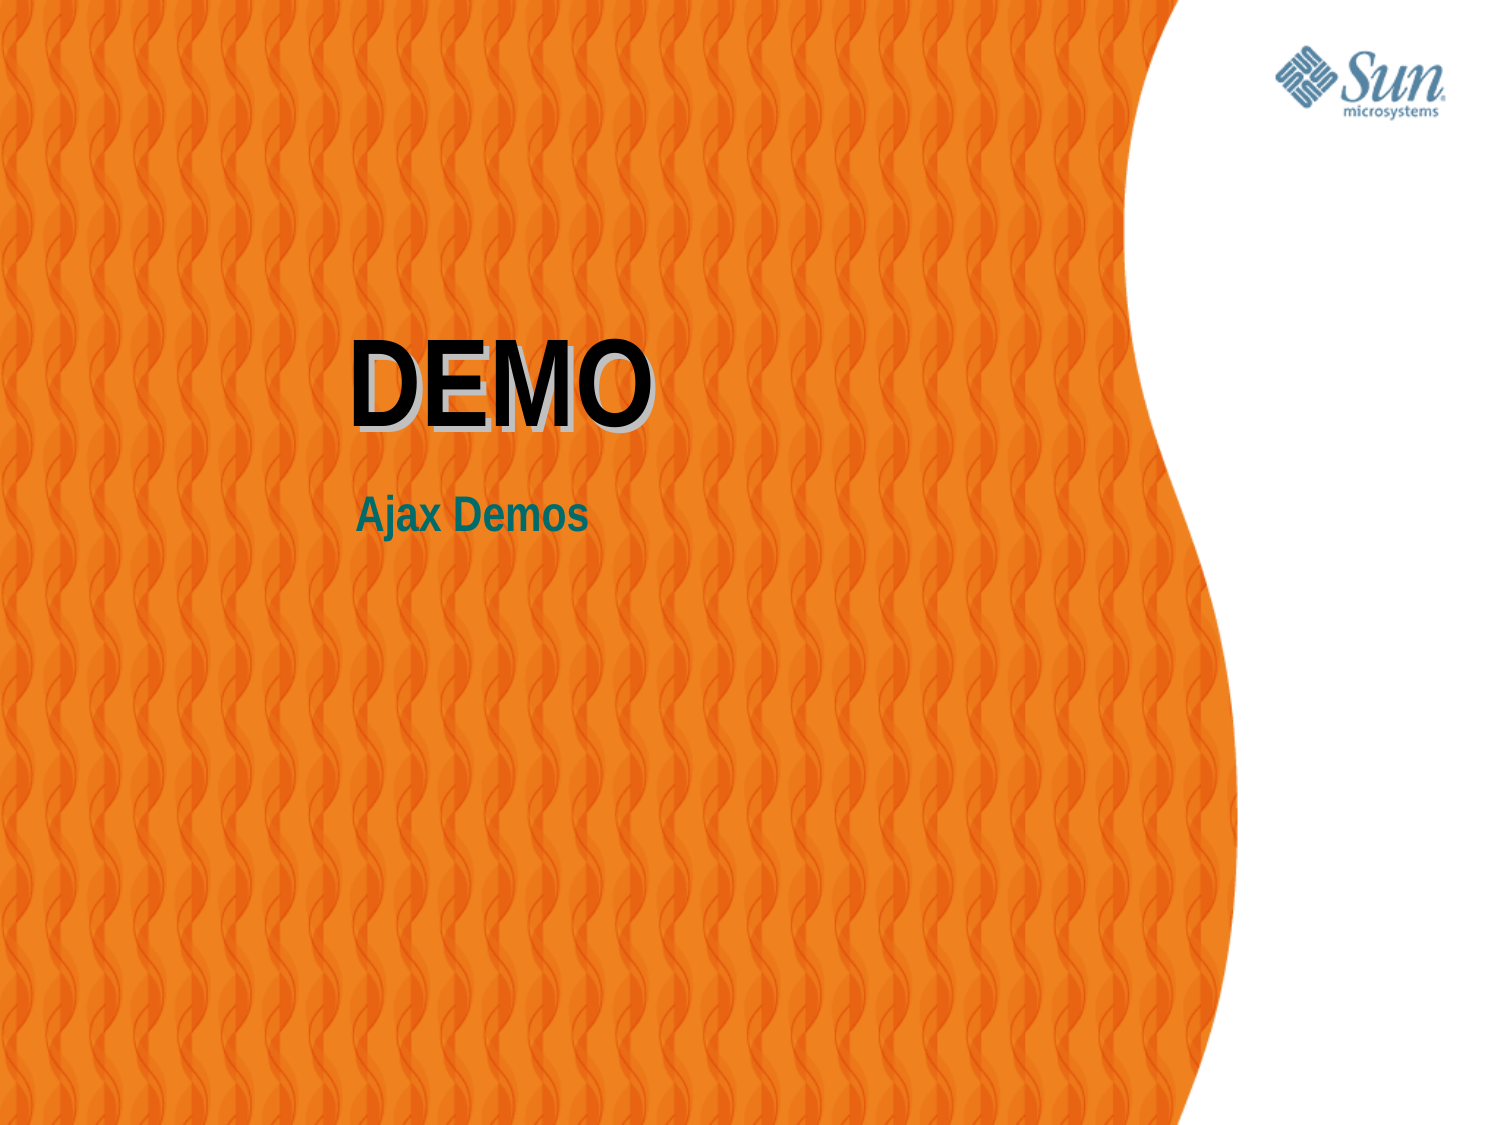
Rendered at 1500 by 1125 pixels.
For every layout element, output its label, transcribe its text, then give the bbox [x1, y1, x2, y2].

list DEMO [332, 328, 843, 539]
picture [0, 0, 1500, 1125]
text_box Ajax Demos [355, 492, 918, 549]
